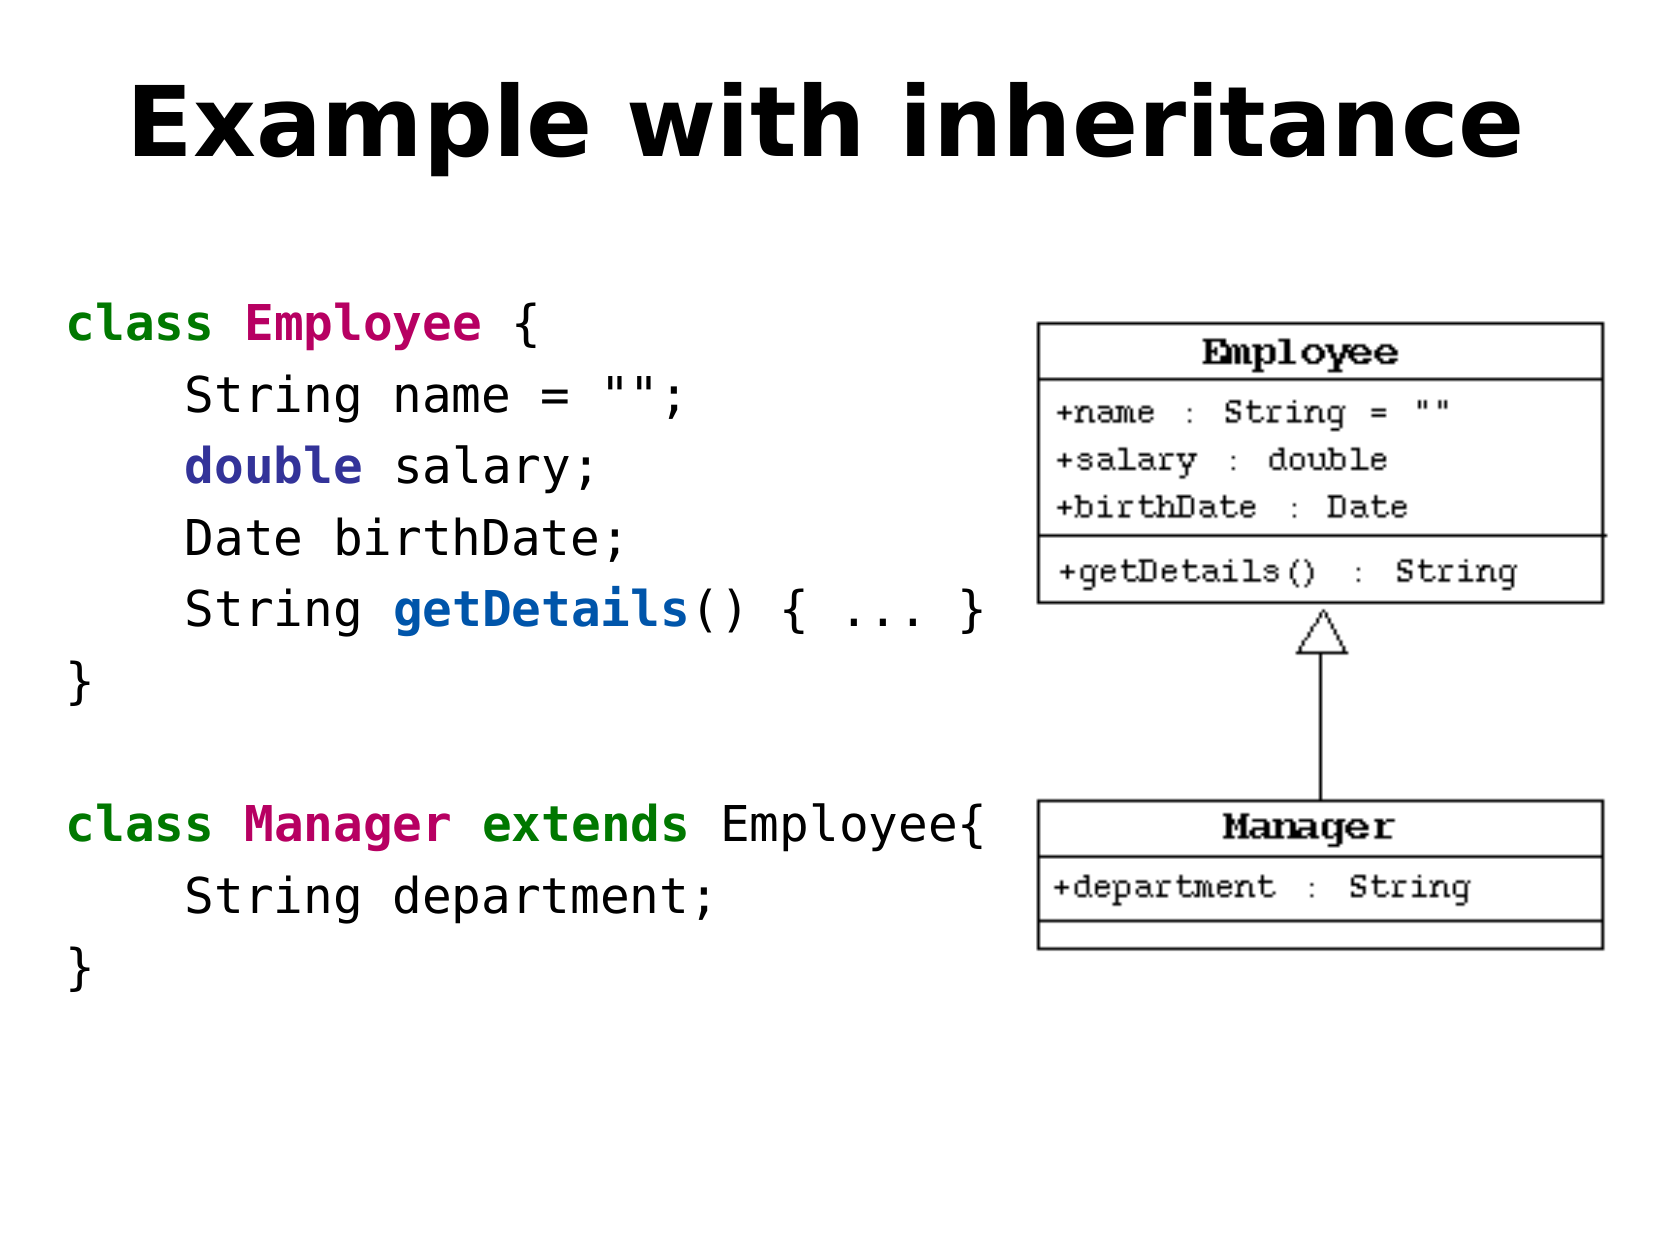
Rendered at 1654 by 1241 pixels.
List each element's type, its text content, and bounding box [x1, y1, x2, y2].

picture [1003, 295, 1643, 993]
title Example with inheritance [82, 49, 1571, 196]
list class Employee { String name = ""; double salary; Date birthDate; String getDetails() { ... } } class Manager extends Employee{ String department; } [65, 280, 1521, 1000]
